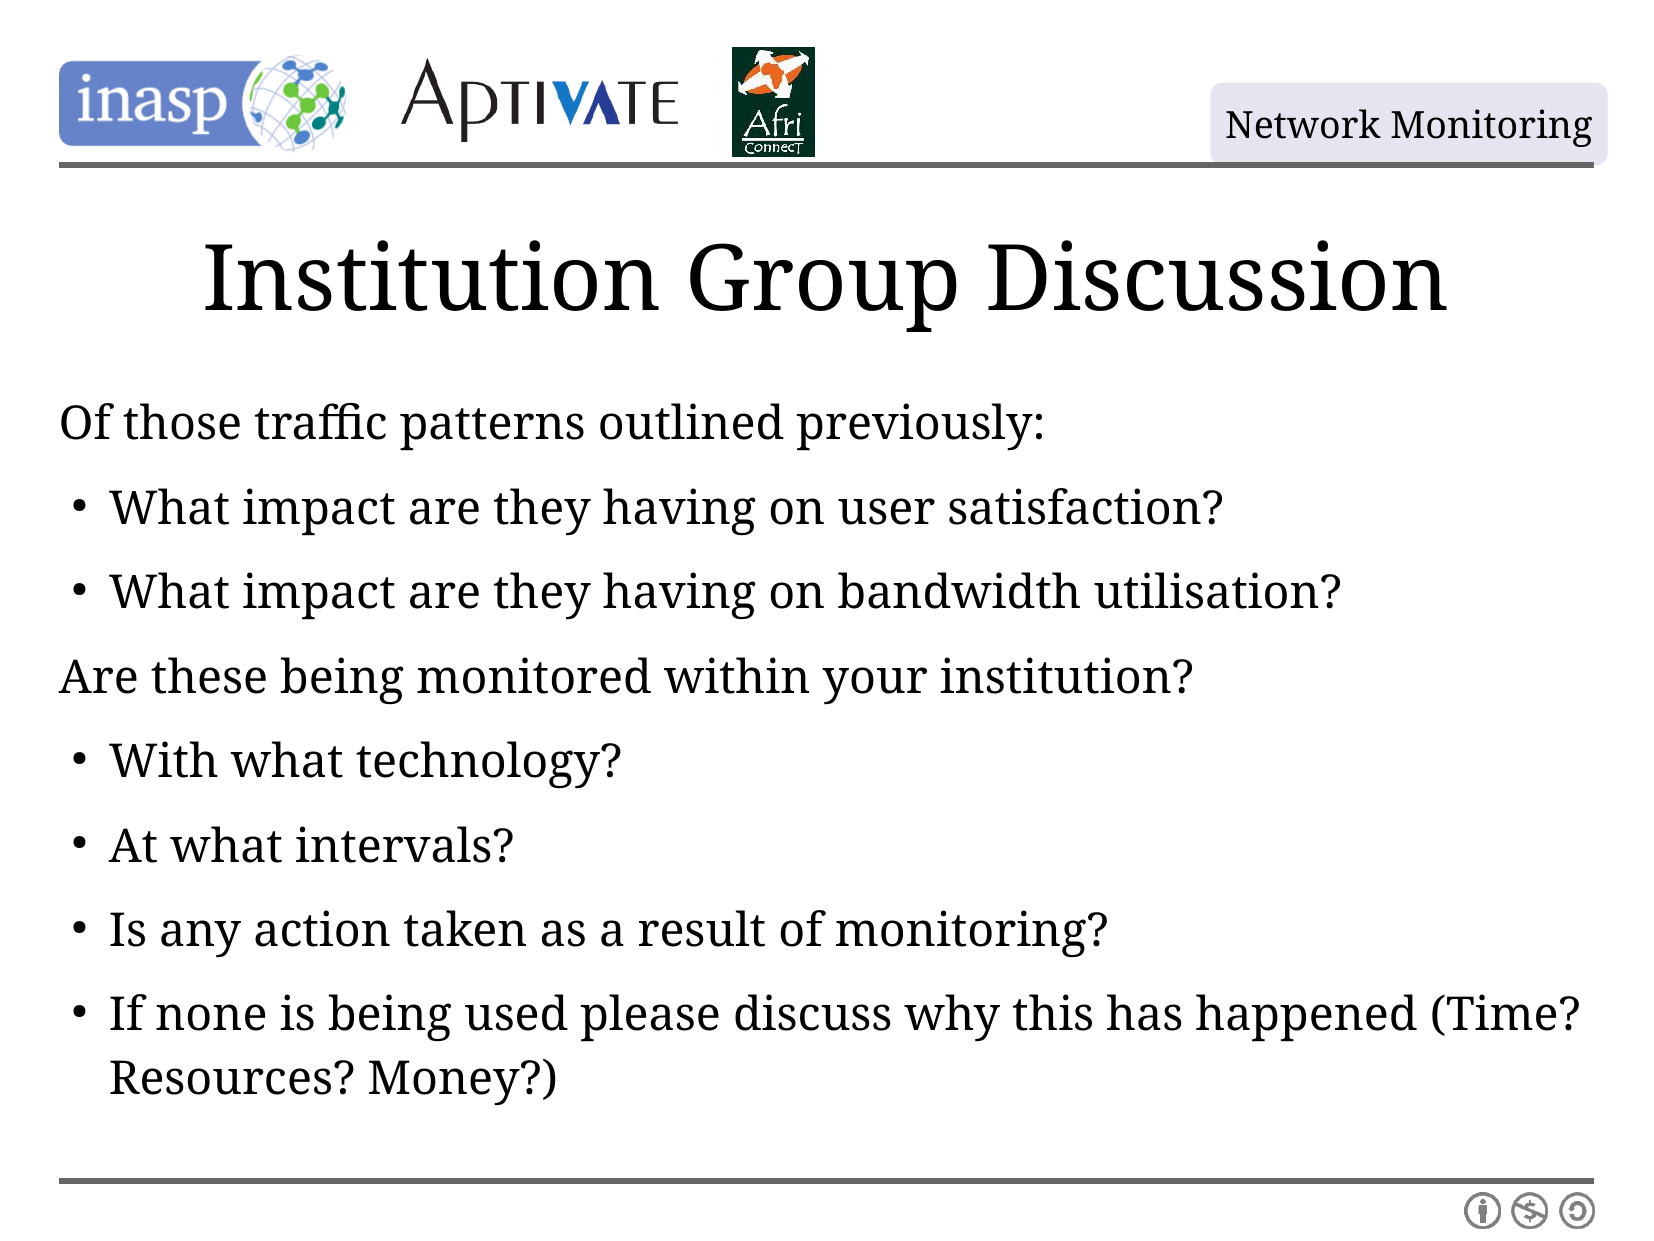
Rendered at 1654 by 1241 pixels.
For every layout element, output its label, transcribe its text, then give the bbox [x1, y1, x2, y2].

picture [1559, 1192, 1595, 1229]
picture [1511, 1192, 1548, 1229]
picture [1464, 1192, 1501, 1229]
picture [401, 58, 678, 142]
picture [732, 47, 815, 157]
title Institution Group Discussion [59, 212, 1595, 343]
picture [59, 47, 355, 160]
list Of those traffic patterns outlined previously: What impact are they having on user satisfaction? What impact are they having on bandwidth utilisation? Are these being monitored within your institution? With what technology? At what intervals? Is any action taken as a result of monitoring? If none is being used please discuss why this has happened (Time? Resources? Money?) [59, 389, 1595, 1109]
